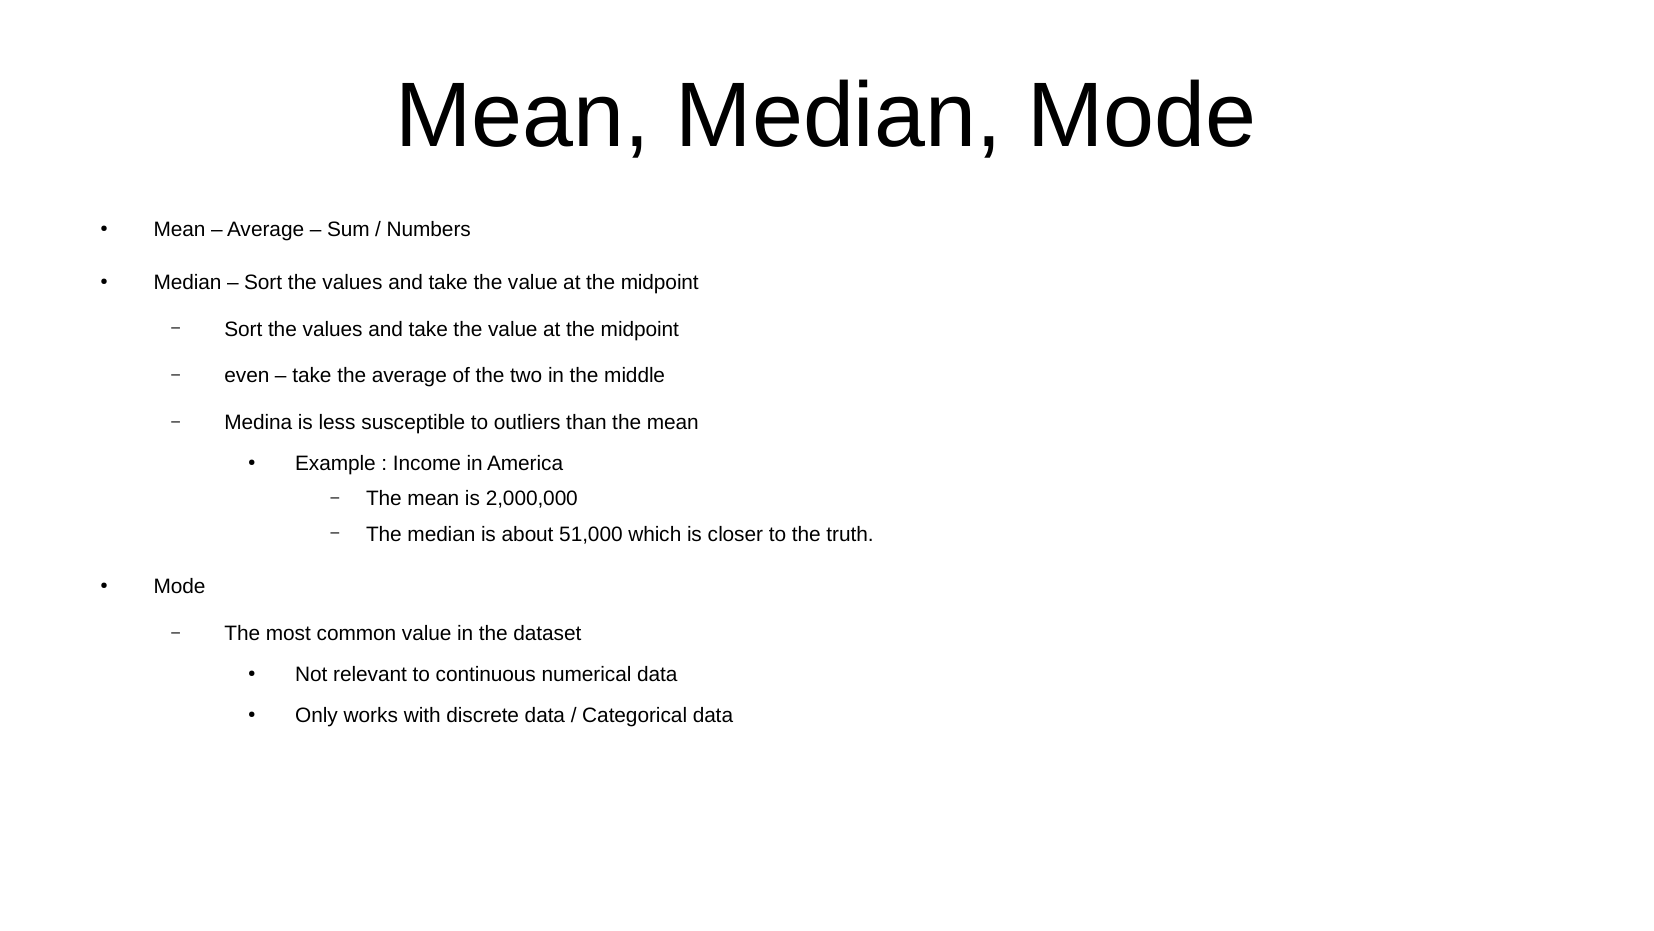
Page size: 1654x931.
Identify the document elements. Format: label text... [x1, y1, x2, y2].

list Mean – Average – Sum / Numbers Median – Sort the values and take the value at the midpoint Sort the values and take the value at the midpoint even – take the average of the two in the middle Medina is less susceptible to outliers than the mean Example : Income in America The mean is 2,000,000 The median is about 51,000 which is closer to the truth. Mode The most common value in the dataset Not relevant to continuous numerical data Only works with discrete data / Categorical data [82, 217, 1636, 901]
title Mean, Median, Mode [82, 37, 1571, 193]
